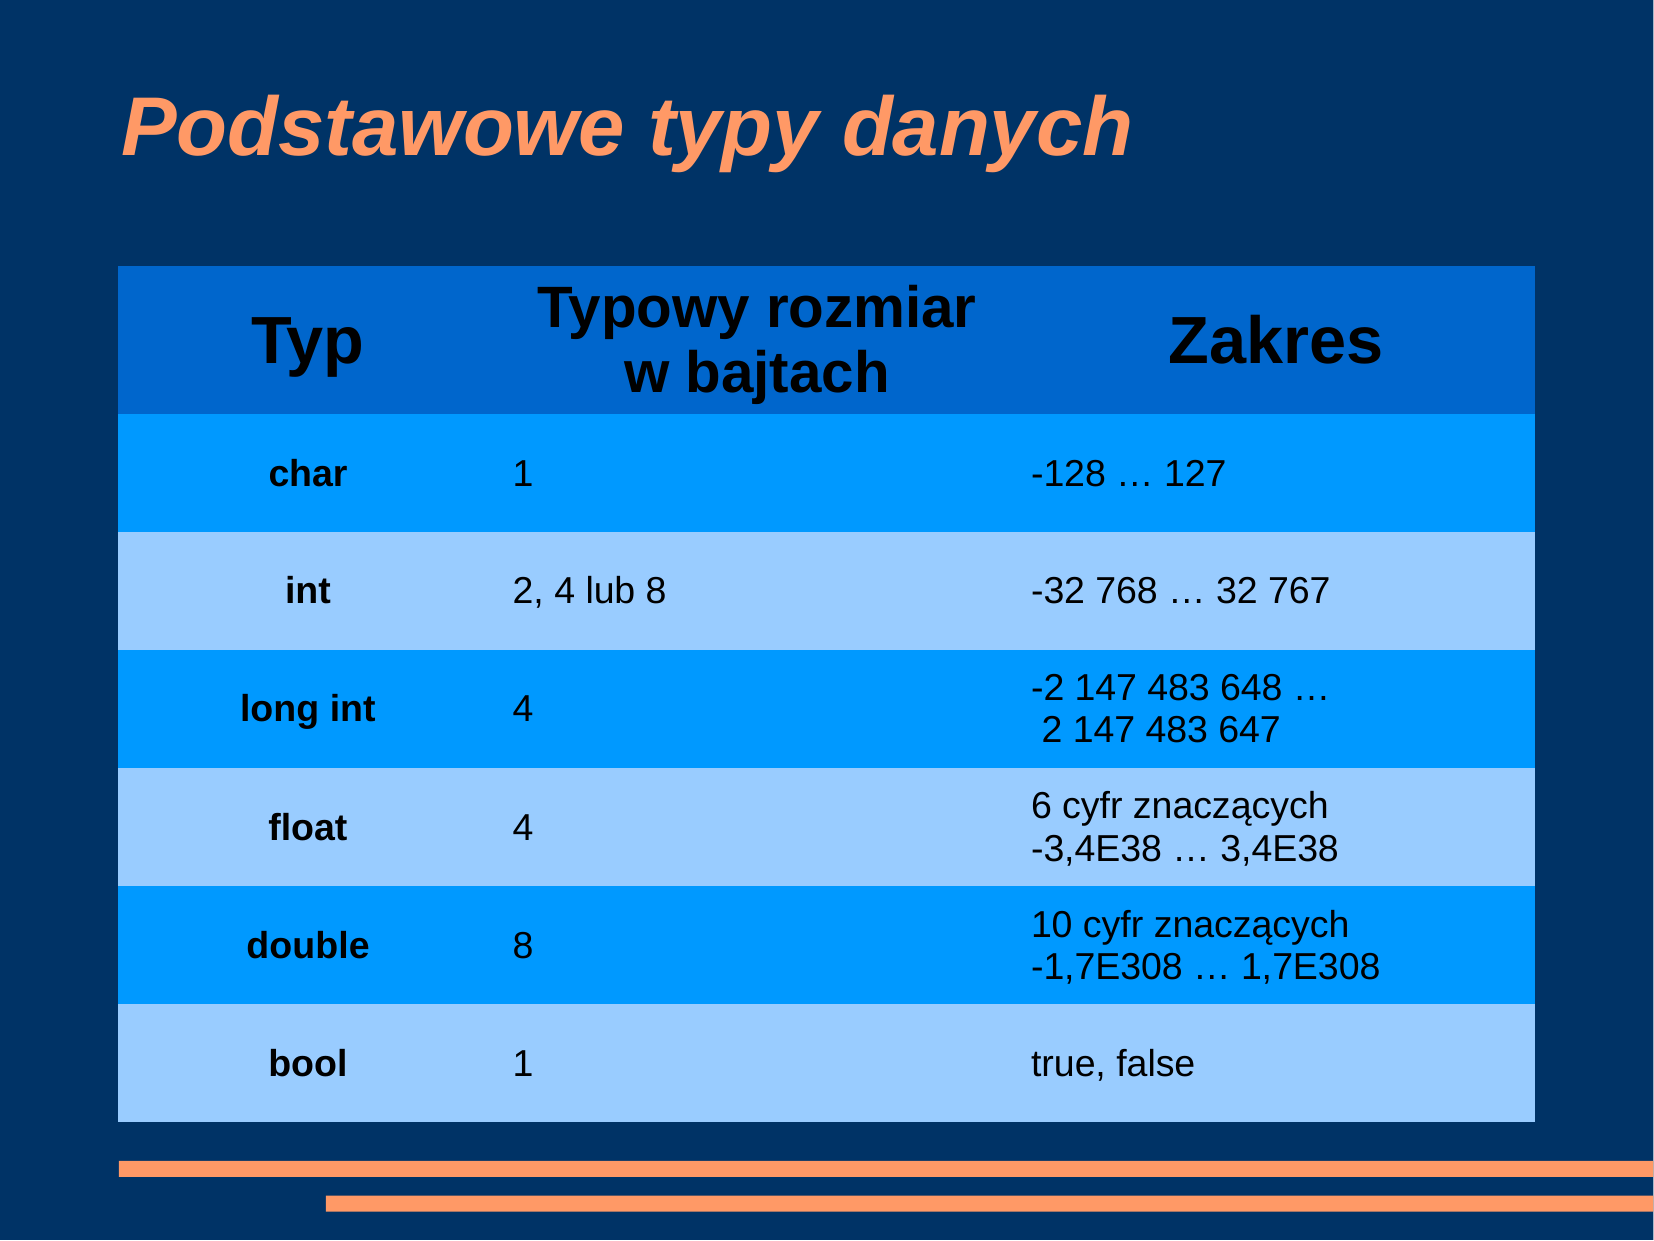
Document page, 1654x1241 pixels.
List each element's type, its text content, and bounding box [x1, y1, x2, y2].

table_header Typ [118, 266, 498, 414]
table_cell true, false [1016, 1004, 1535, 1122]
table_cell bool [118, 1004, 498, 1122]
title Podstawowe typy danych [121, 22, 1359, 231]
table_cell 10 cyfr znaczących -1,7E308 … 1,7E308 [1016, 886, 1535, 1004]
table_cell 4 [498, 650, 1016, 768]
table_cell 1 [498, 1004, 1016, 1122]
table_cell 2, 4 lub 8 [498, 532, 1016, 650]
table_header Typowy rozmiar w bajtach [498, 266, 1016, 414]
table_cell 6 cyfr znaczących -3,4E38 … 3,4E38 [1016, 768, 1535, 886]
table_cell int [118, 532, 498, 650]
table_cell -32 768 … 32 767 [1016, 532, 1535, 650]
table_cell 4 [498, 768, 1016, 886]
table_cell -128 … 127 [1016, 414, 1535, 532]
table_cell 8 [498, 886, 1016, 1004]
table_cell float [118, 768, 498, 886]
table_header Zakres [1016, 266, 1535, 414]
table_cell long int [118, 650, 498, 768]
table_cell -2 147 483 648 … 2 147 483 647 [1016, 650, 1535, 768]
table_cell char [118, 414, 498, 532]
table_cell 1 [498, 414, 1016, 532]
table_cell double [118, 886, 498, 1004]
